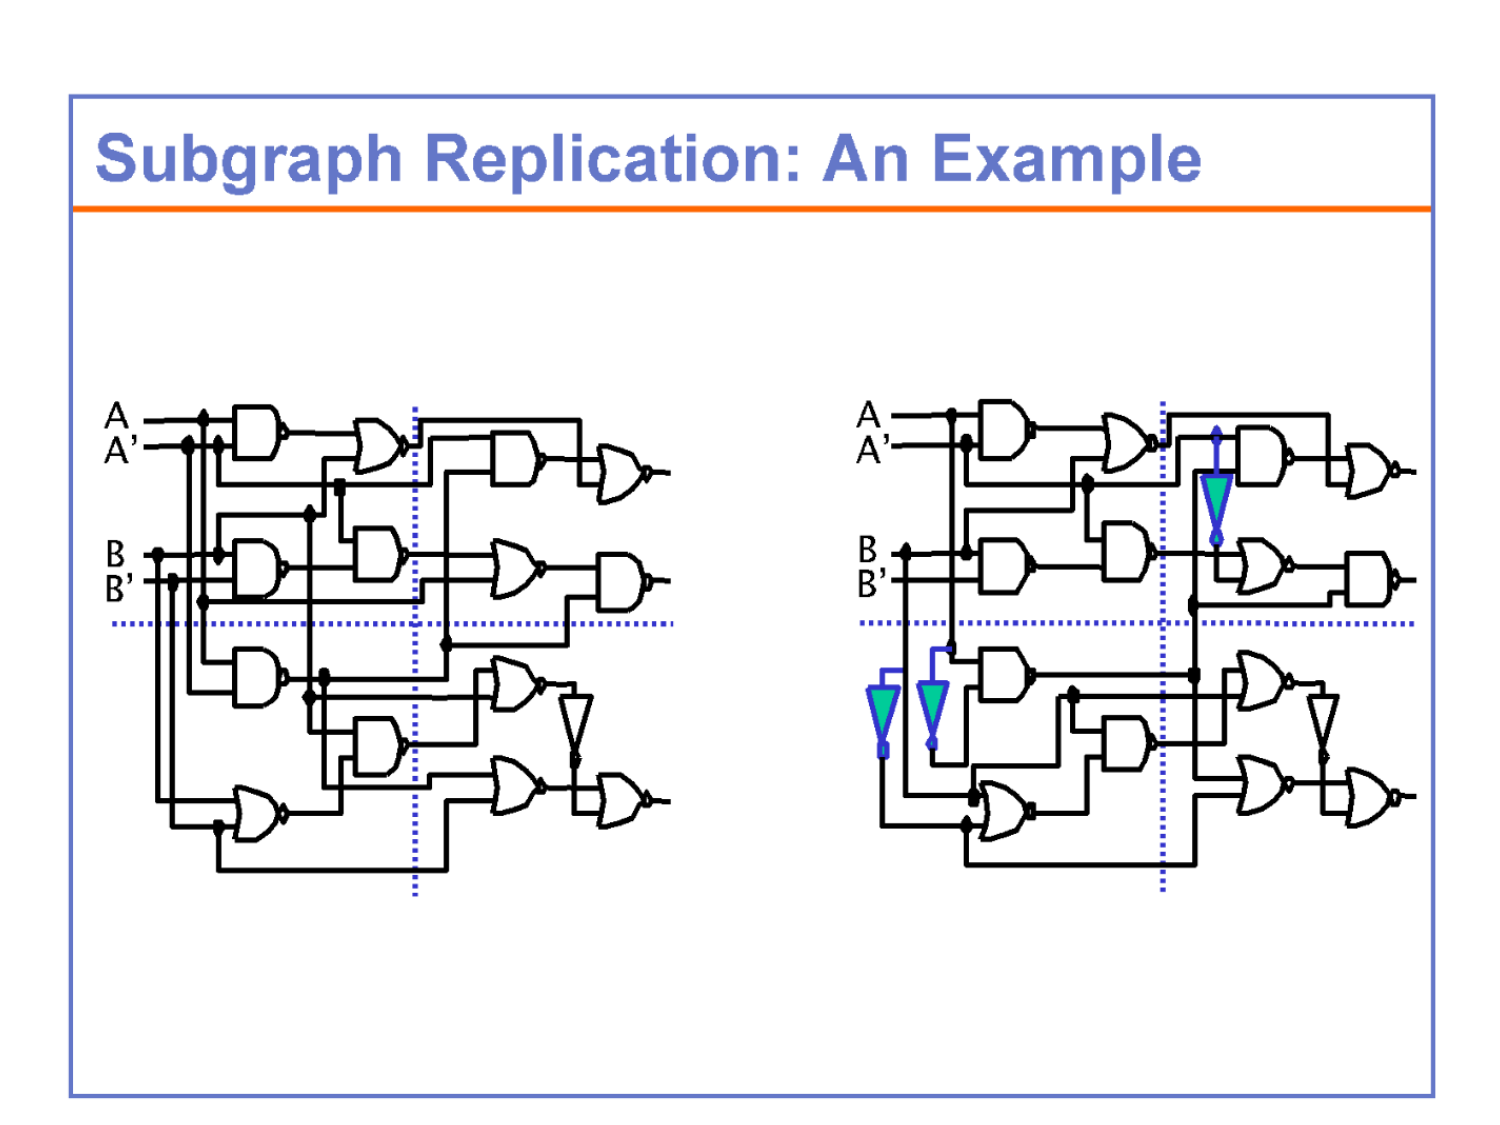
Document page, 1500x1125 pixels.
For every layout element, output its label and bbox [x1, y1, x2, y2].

picture [52, 58, 1448, 1116]
